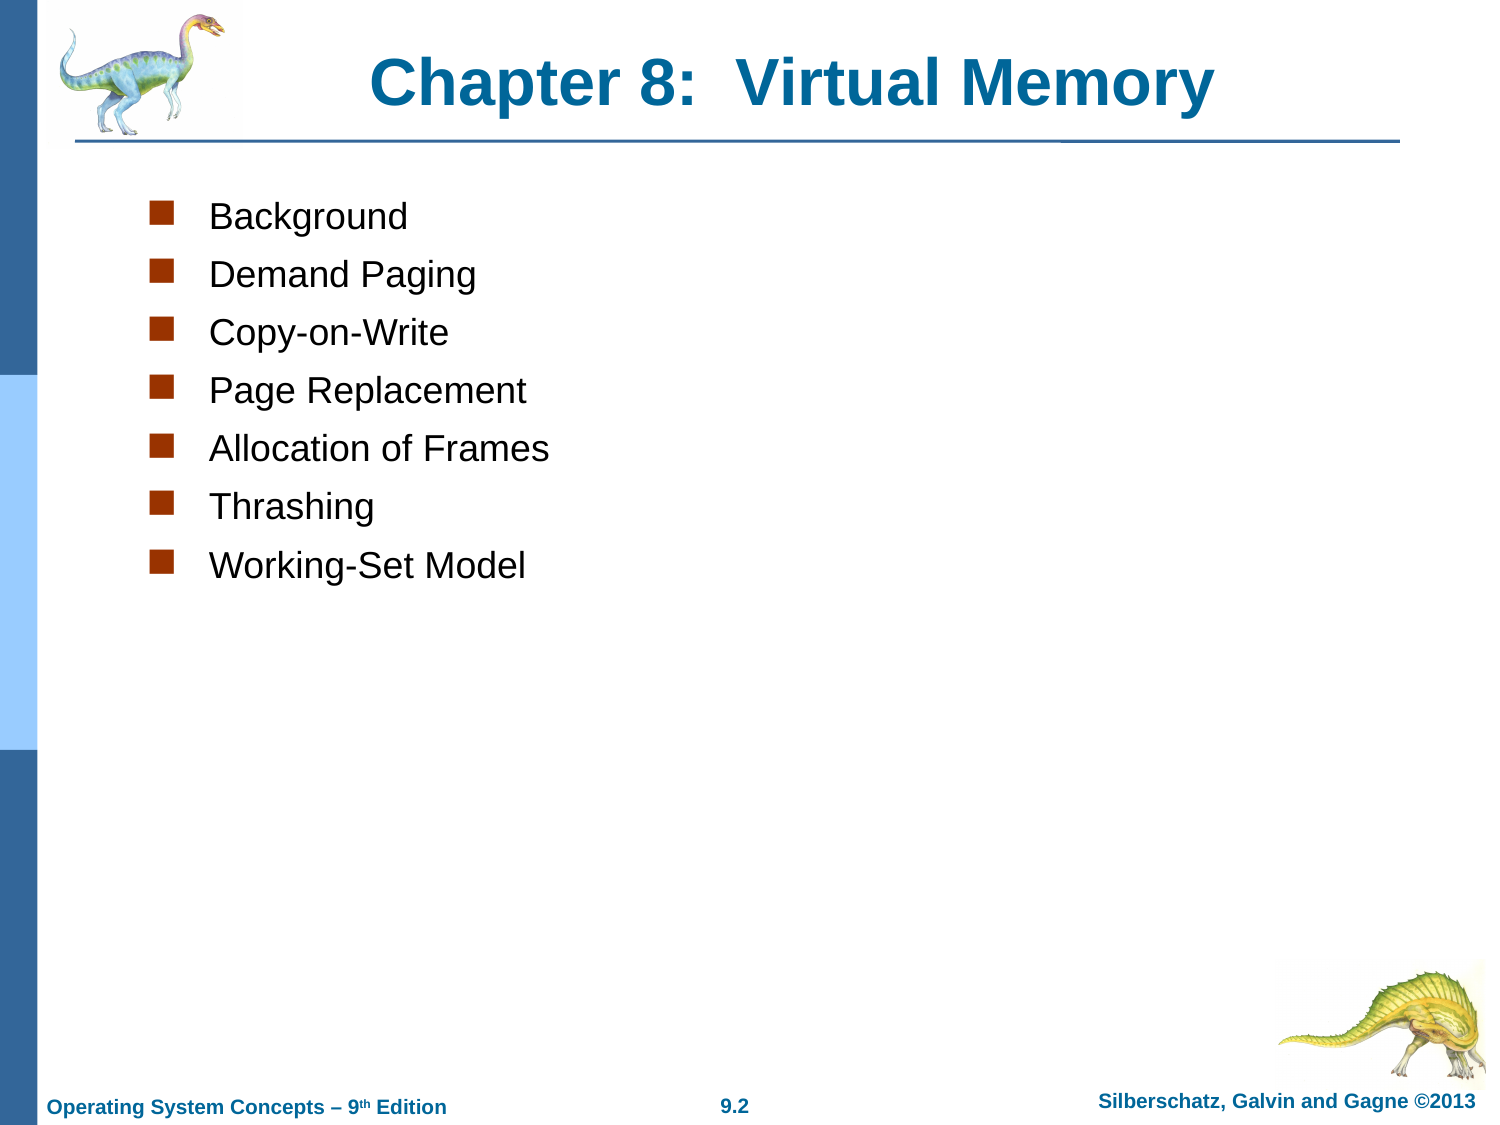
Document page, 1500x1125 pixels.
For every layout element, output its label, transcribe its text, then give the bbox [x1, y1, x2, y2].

picture [1275, 959, 1486, 1090]
picture [46, 0, 243, 149]
list Background Demand Paging Copy-on-Write Page Replacement Allocation of Frames Thrashing Working-Set Model [137, 184, 1488, 928]
title Chapter 8: Virtual Memory [161, 32, 1425, 127]
